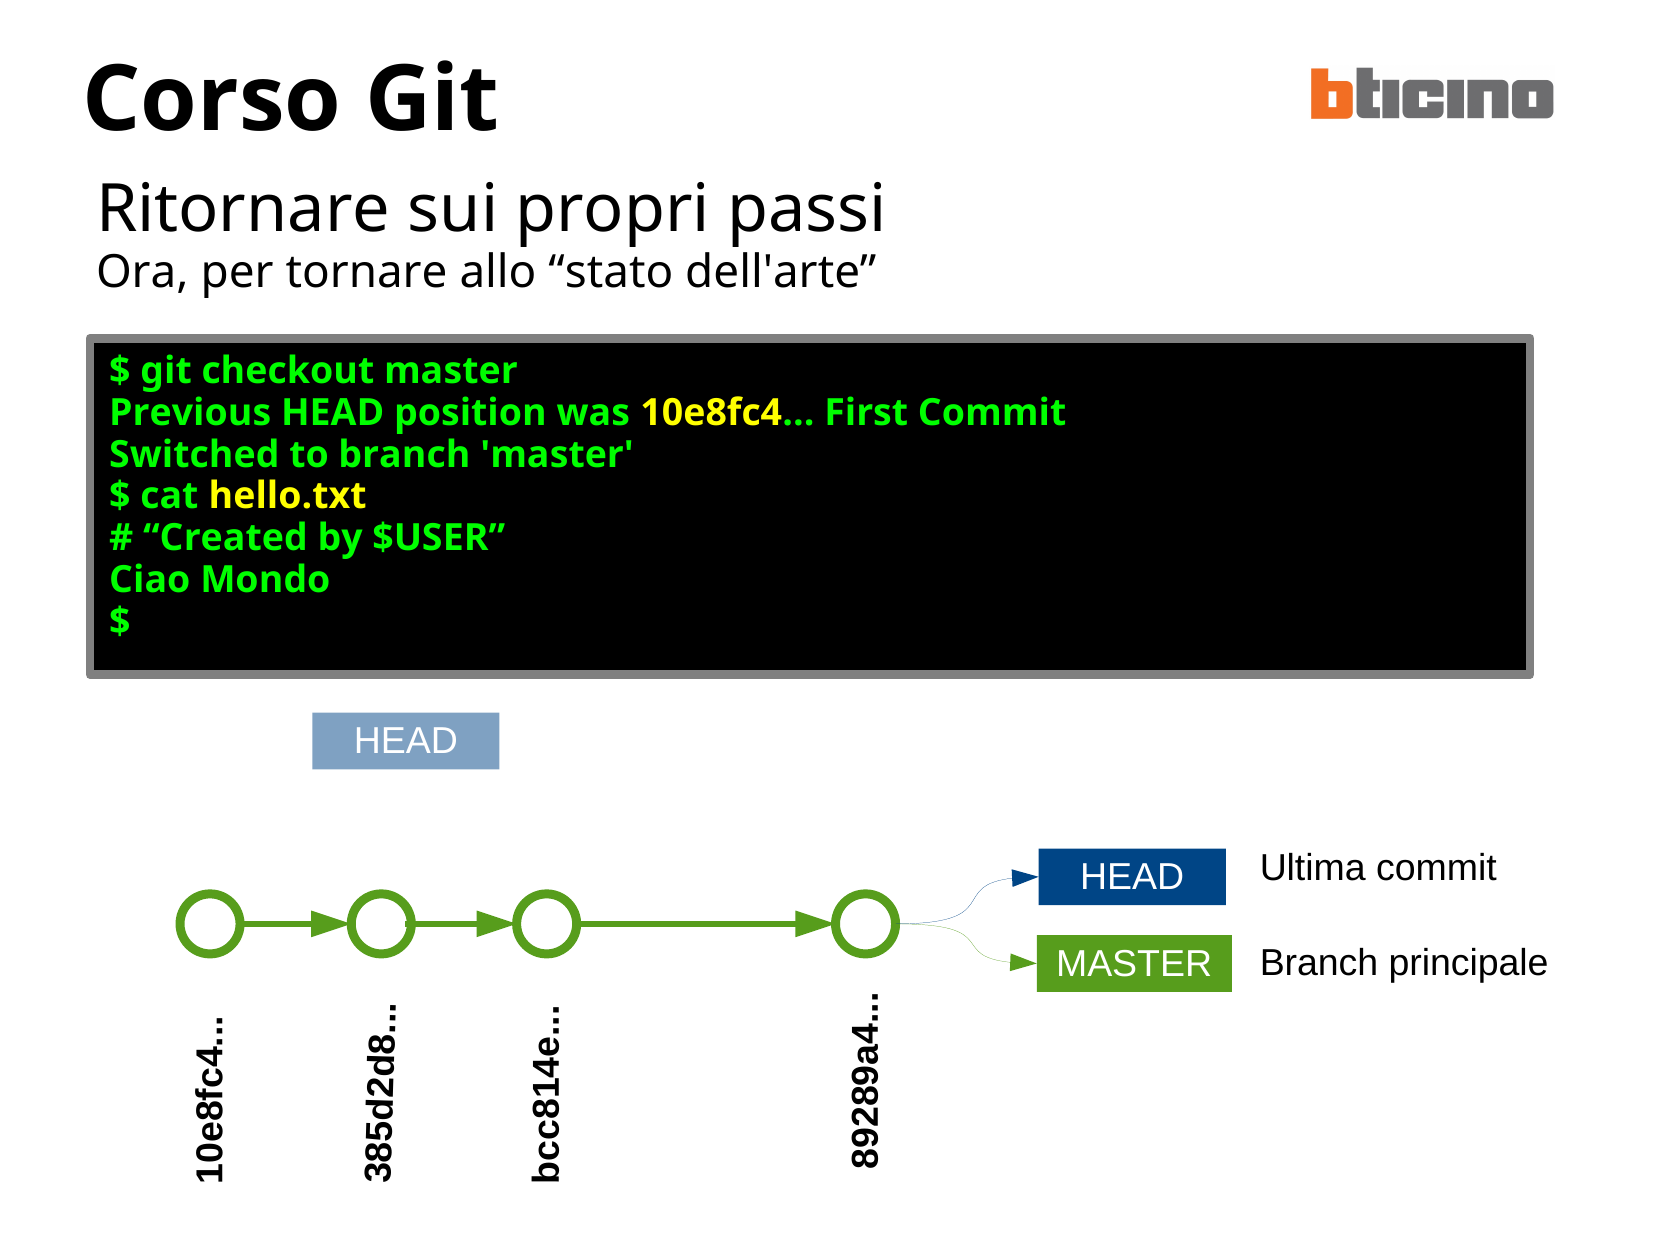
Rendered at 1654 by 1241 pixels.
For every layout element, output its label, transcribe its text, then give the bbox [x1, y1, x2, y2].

text_box bcc814e... [518, 977, 575, 1199]
text_box 10e8fc4... [181, 971, 239, 1199]
title Corso Git [82, 48, 1570, 151]
text_box HEAD [312, 712, 500, 770]
text_box 89289a4... [837, 971, 894, 1184]
text_box Ultima commit [1245, 840, 1516, 901]
text_box $ git checkout master Previous HEAD position was 10e8fc4... First Commit Switched to branch 'master' $ cat hello.txt # “Created by $USER” Ciao Mondo $ [90, 338, 1531, 675]
text_box HEAD [1038, 848, 1226, 906]
text_box 385d2d8... [349, 976, 413, 1199]
text_box Branch principale [1245, 934, 1576, 992]
text_box MASTER [1036, 935, 1232, 992]
text_box Ritornare sui propri passi Ora, per tornare allo “stato dell'arte” [81, 165, 1531, 306]
